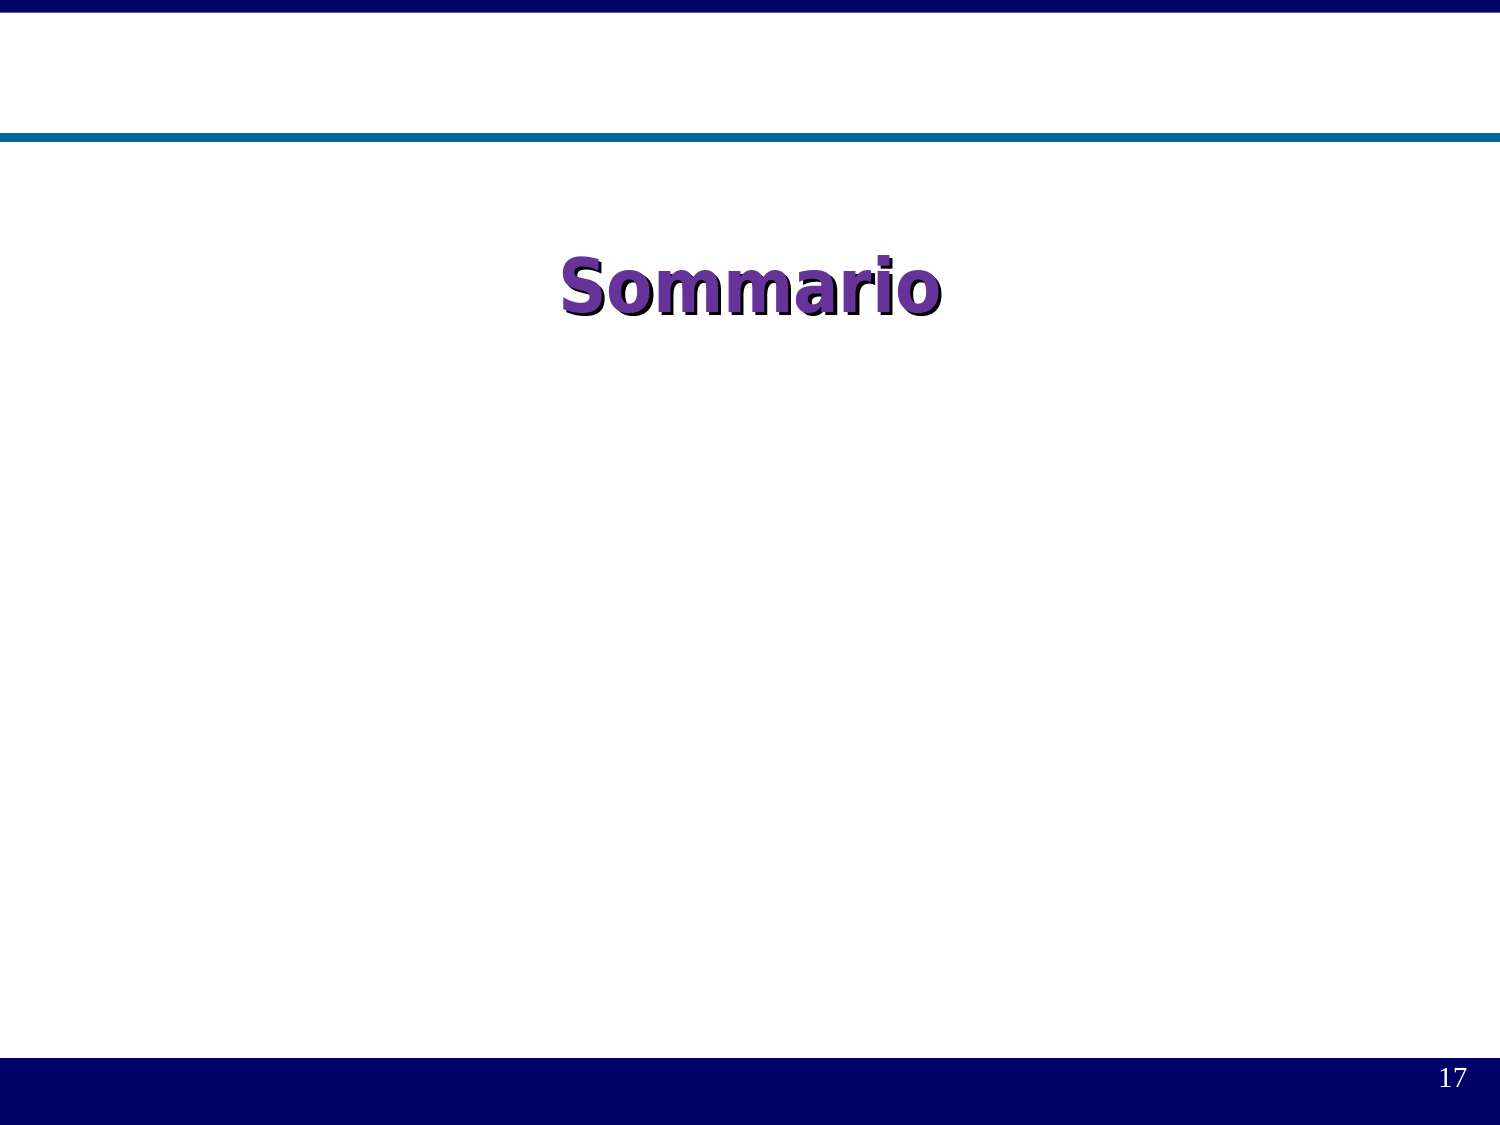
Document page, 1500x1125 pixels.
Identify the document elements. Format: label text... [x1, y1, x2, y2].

subtitle Sommario [30, 0, 1471, 580]
